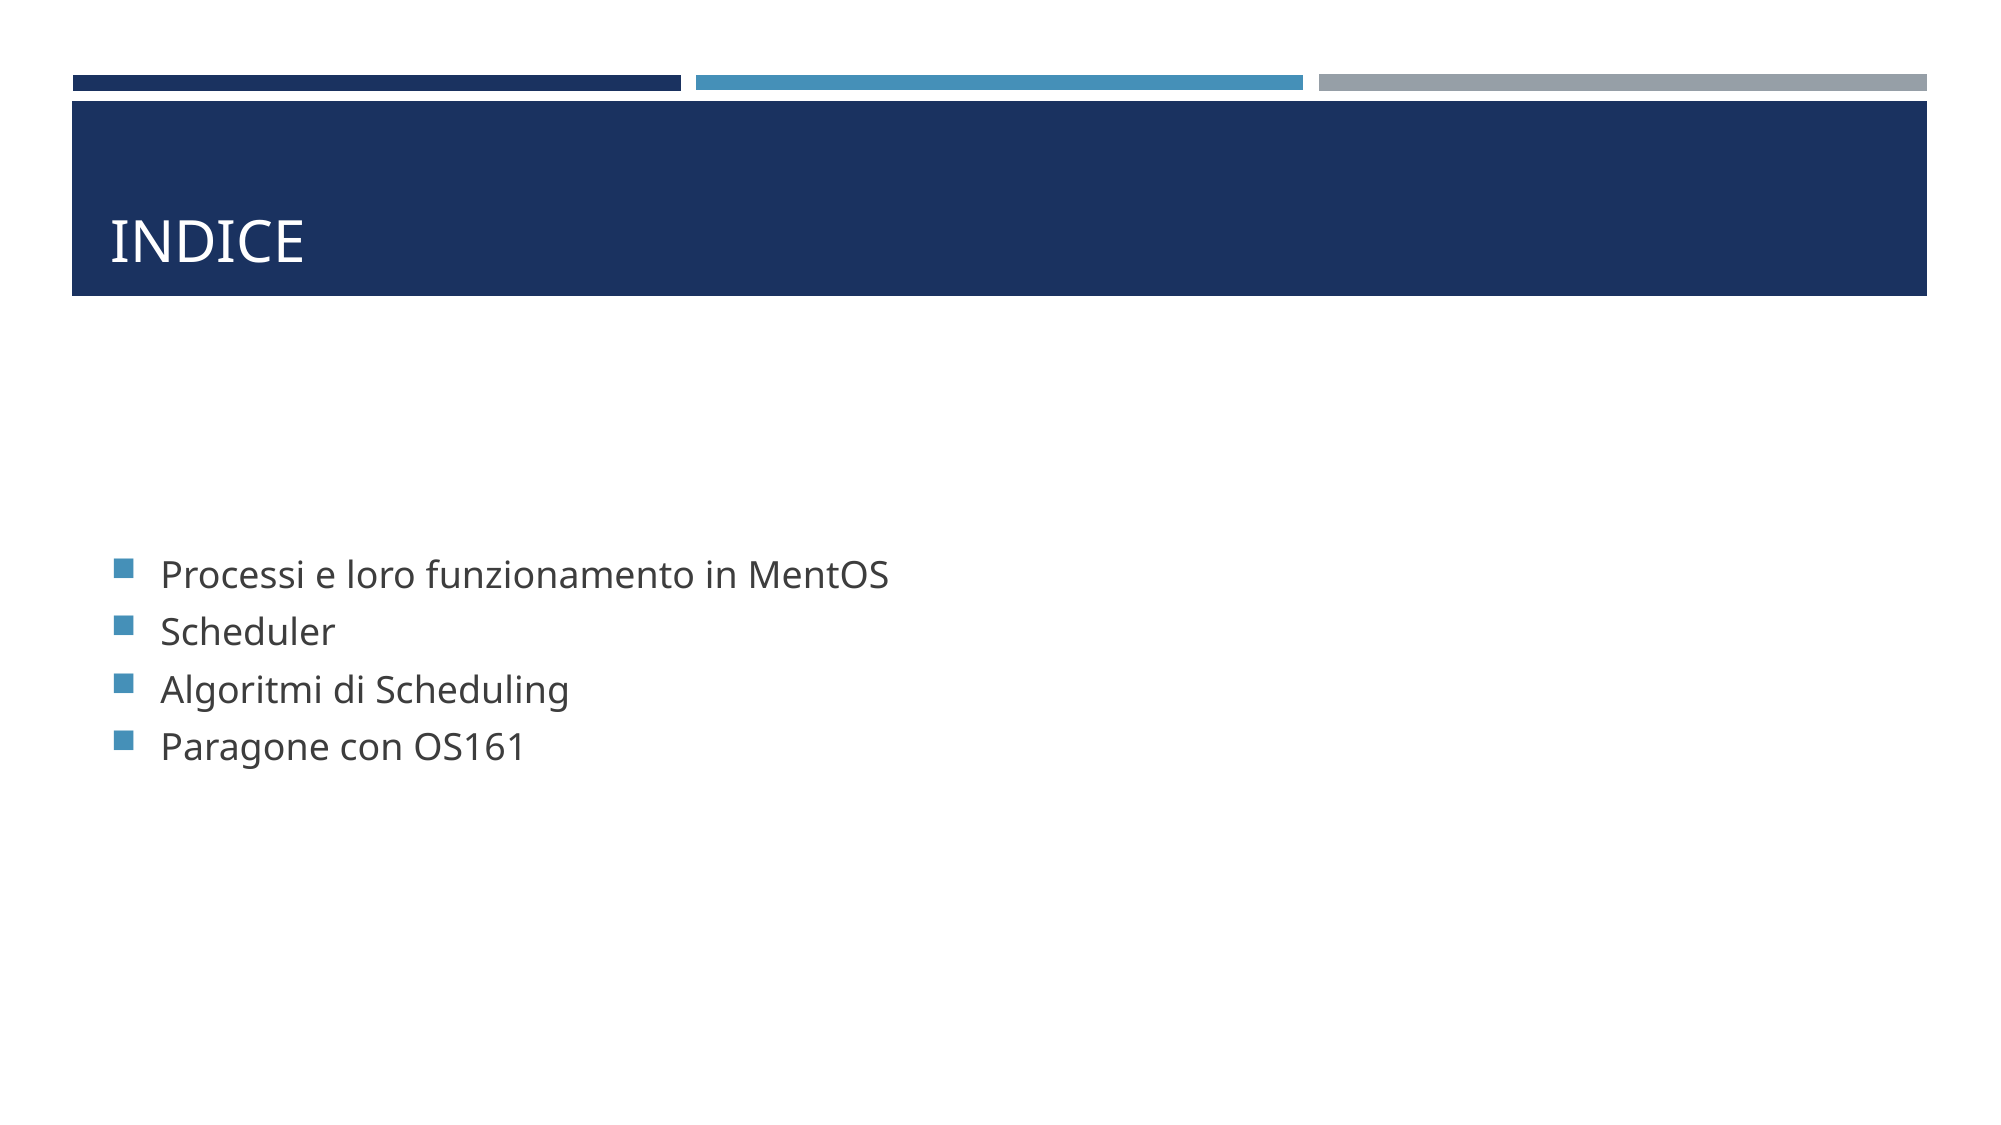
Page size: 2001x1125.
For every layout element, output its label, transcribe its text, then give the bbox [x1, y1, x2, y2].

list Processi e loro funzionamento in MentOS Scheduler Algoritmi di Scheduling Paragone con OS161 [95, 357, 1905, 962]
title indice [95, 115, 1905, 282]
